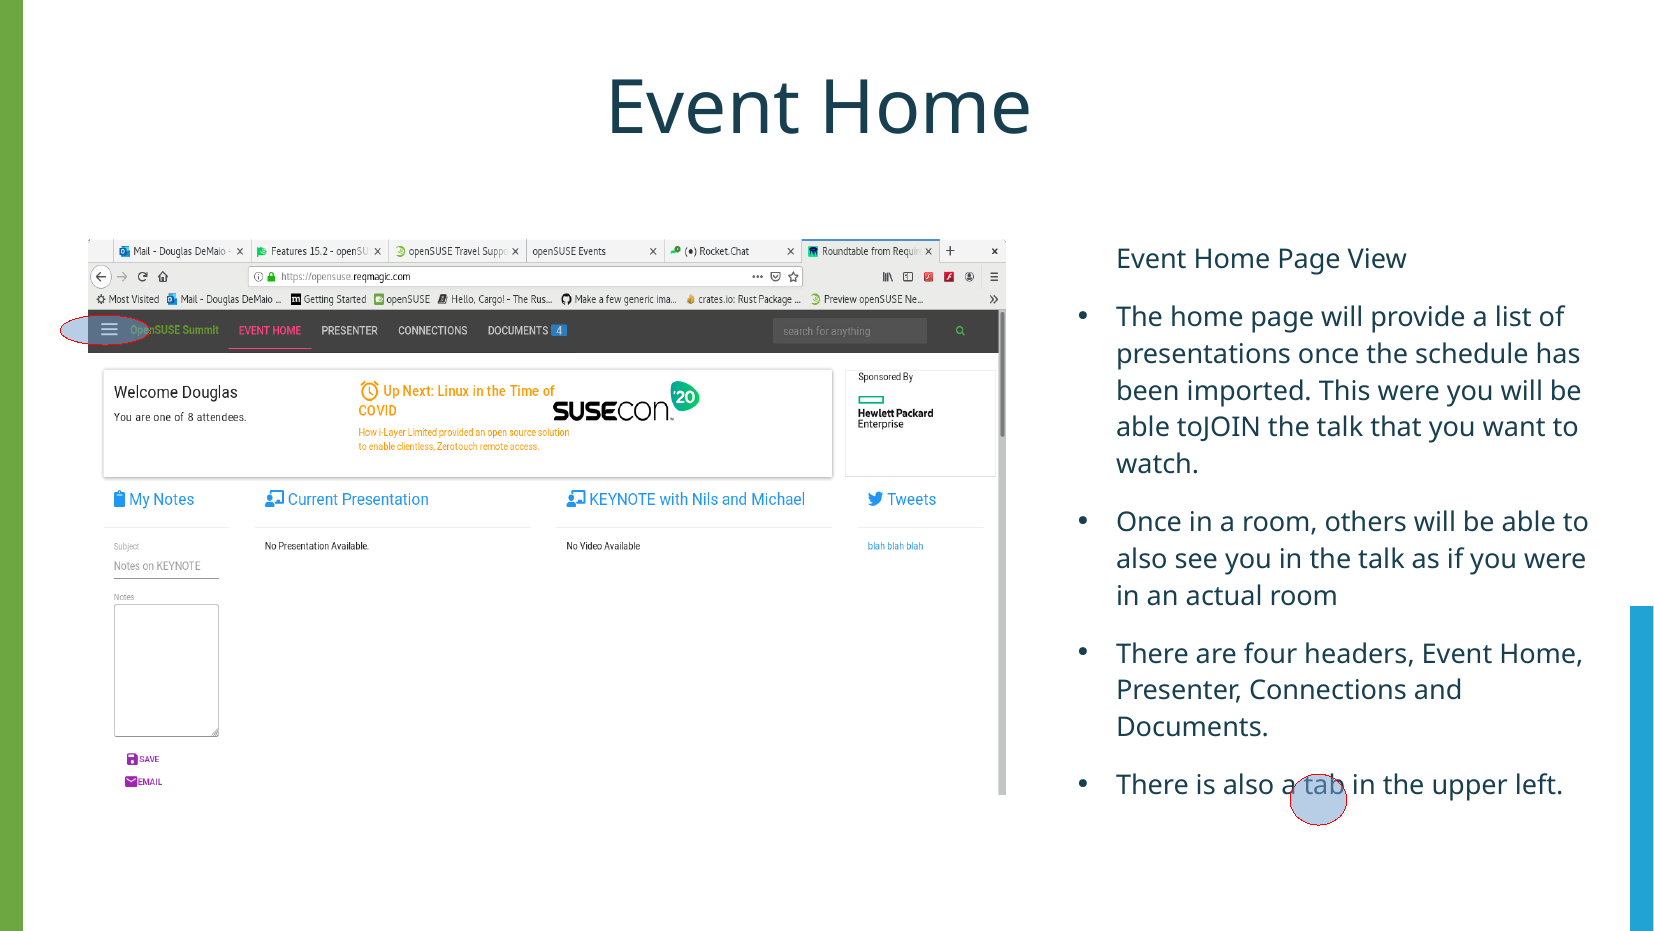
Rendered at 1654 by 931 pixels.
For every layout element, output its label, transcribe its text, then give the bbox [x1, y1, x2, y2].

picture [88, 239, 1006, 796]
list Event Home Page View The home page will provide a list of presentations once the schedule has been imported. This were you will be able toJOIN the talk that you want to watch. Once in a room, others will be able to also see you in the talk as if you were in an actual room There are four headers, Event Home, Presenter, Connections and Documents. There is also a tab in the upper left. [1065, 240, 1591, 811]
text_box [1290, 774, 1347, 826]
title Event Home [0, 15, 1654, 194]
text_box [60, 315, 151, 346]
